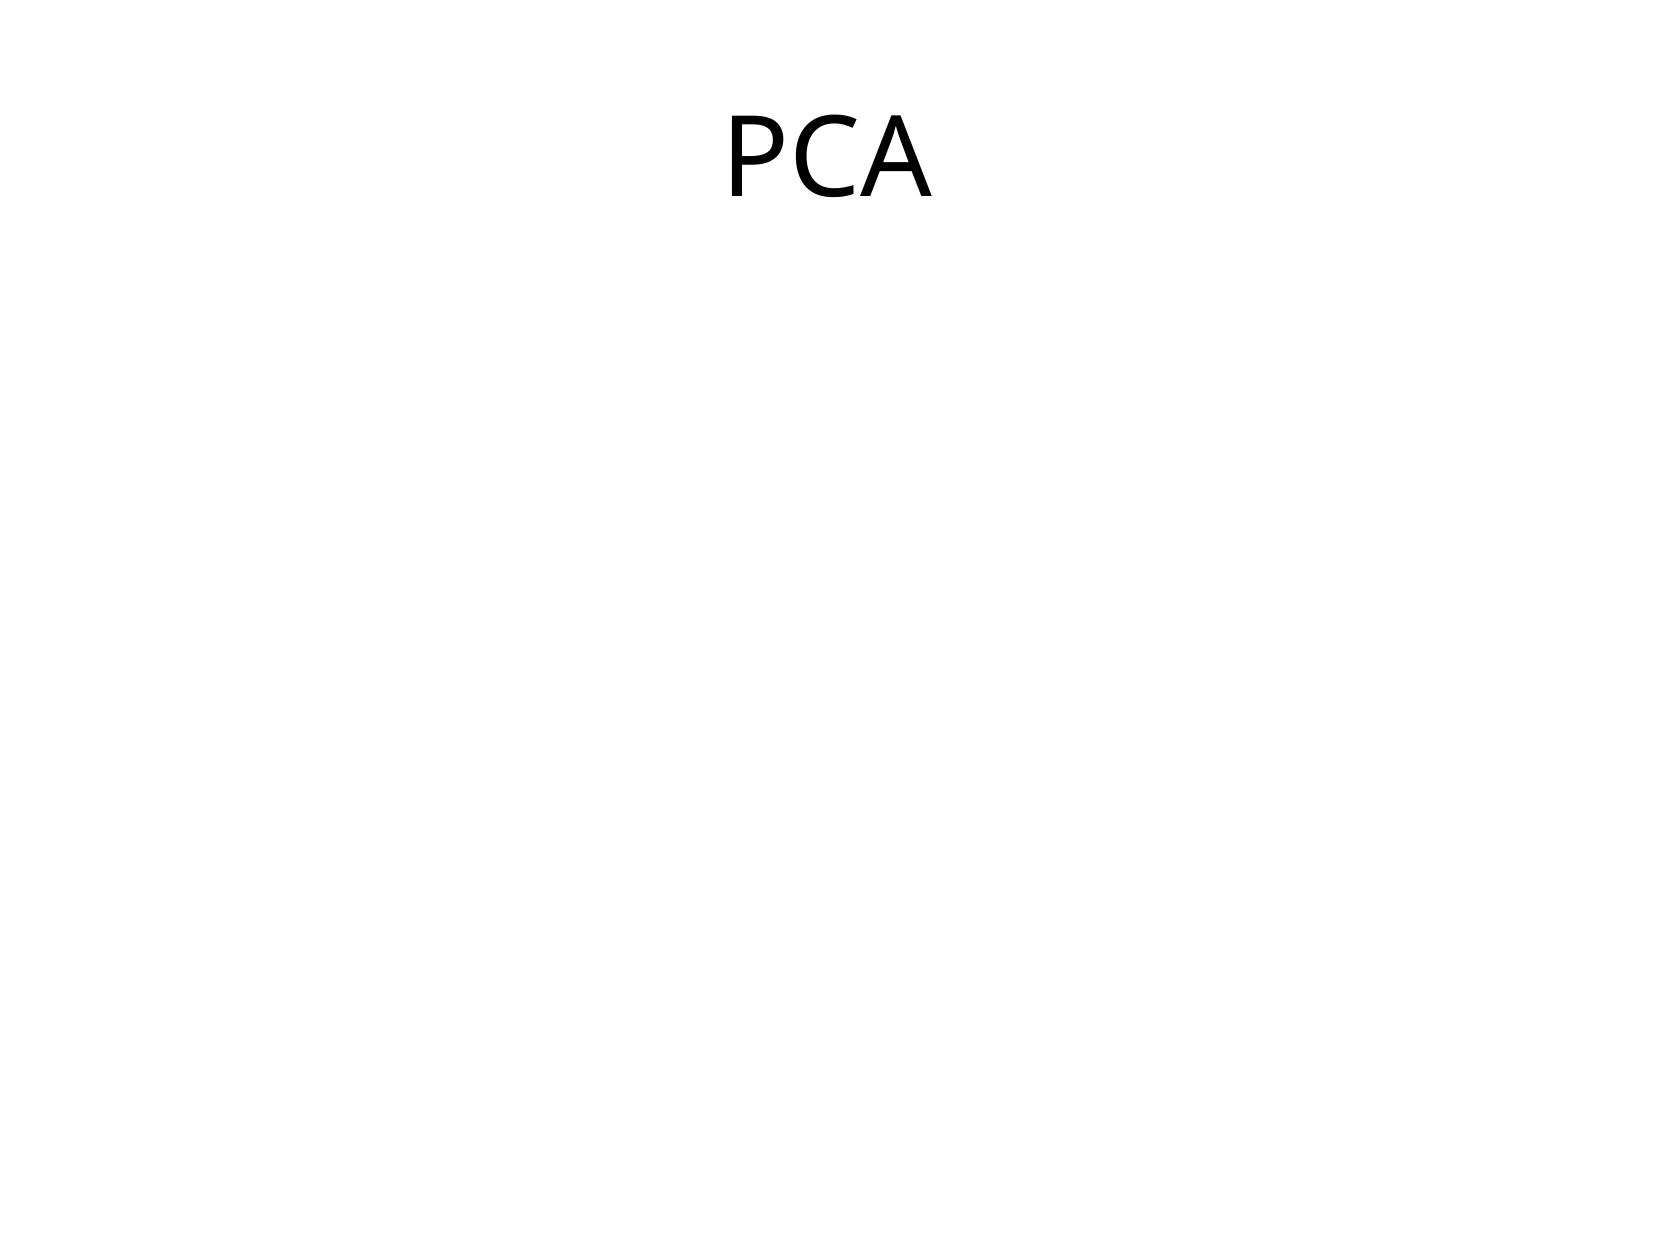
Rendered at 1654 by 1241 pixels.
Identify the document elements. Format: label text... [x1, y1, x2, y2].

title PCA [82, 49, 1571, 257]
